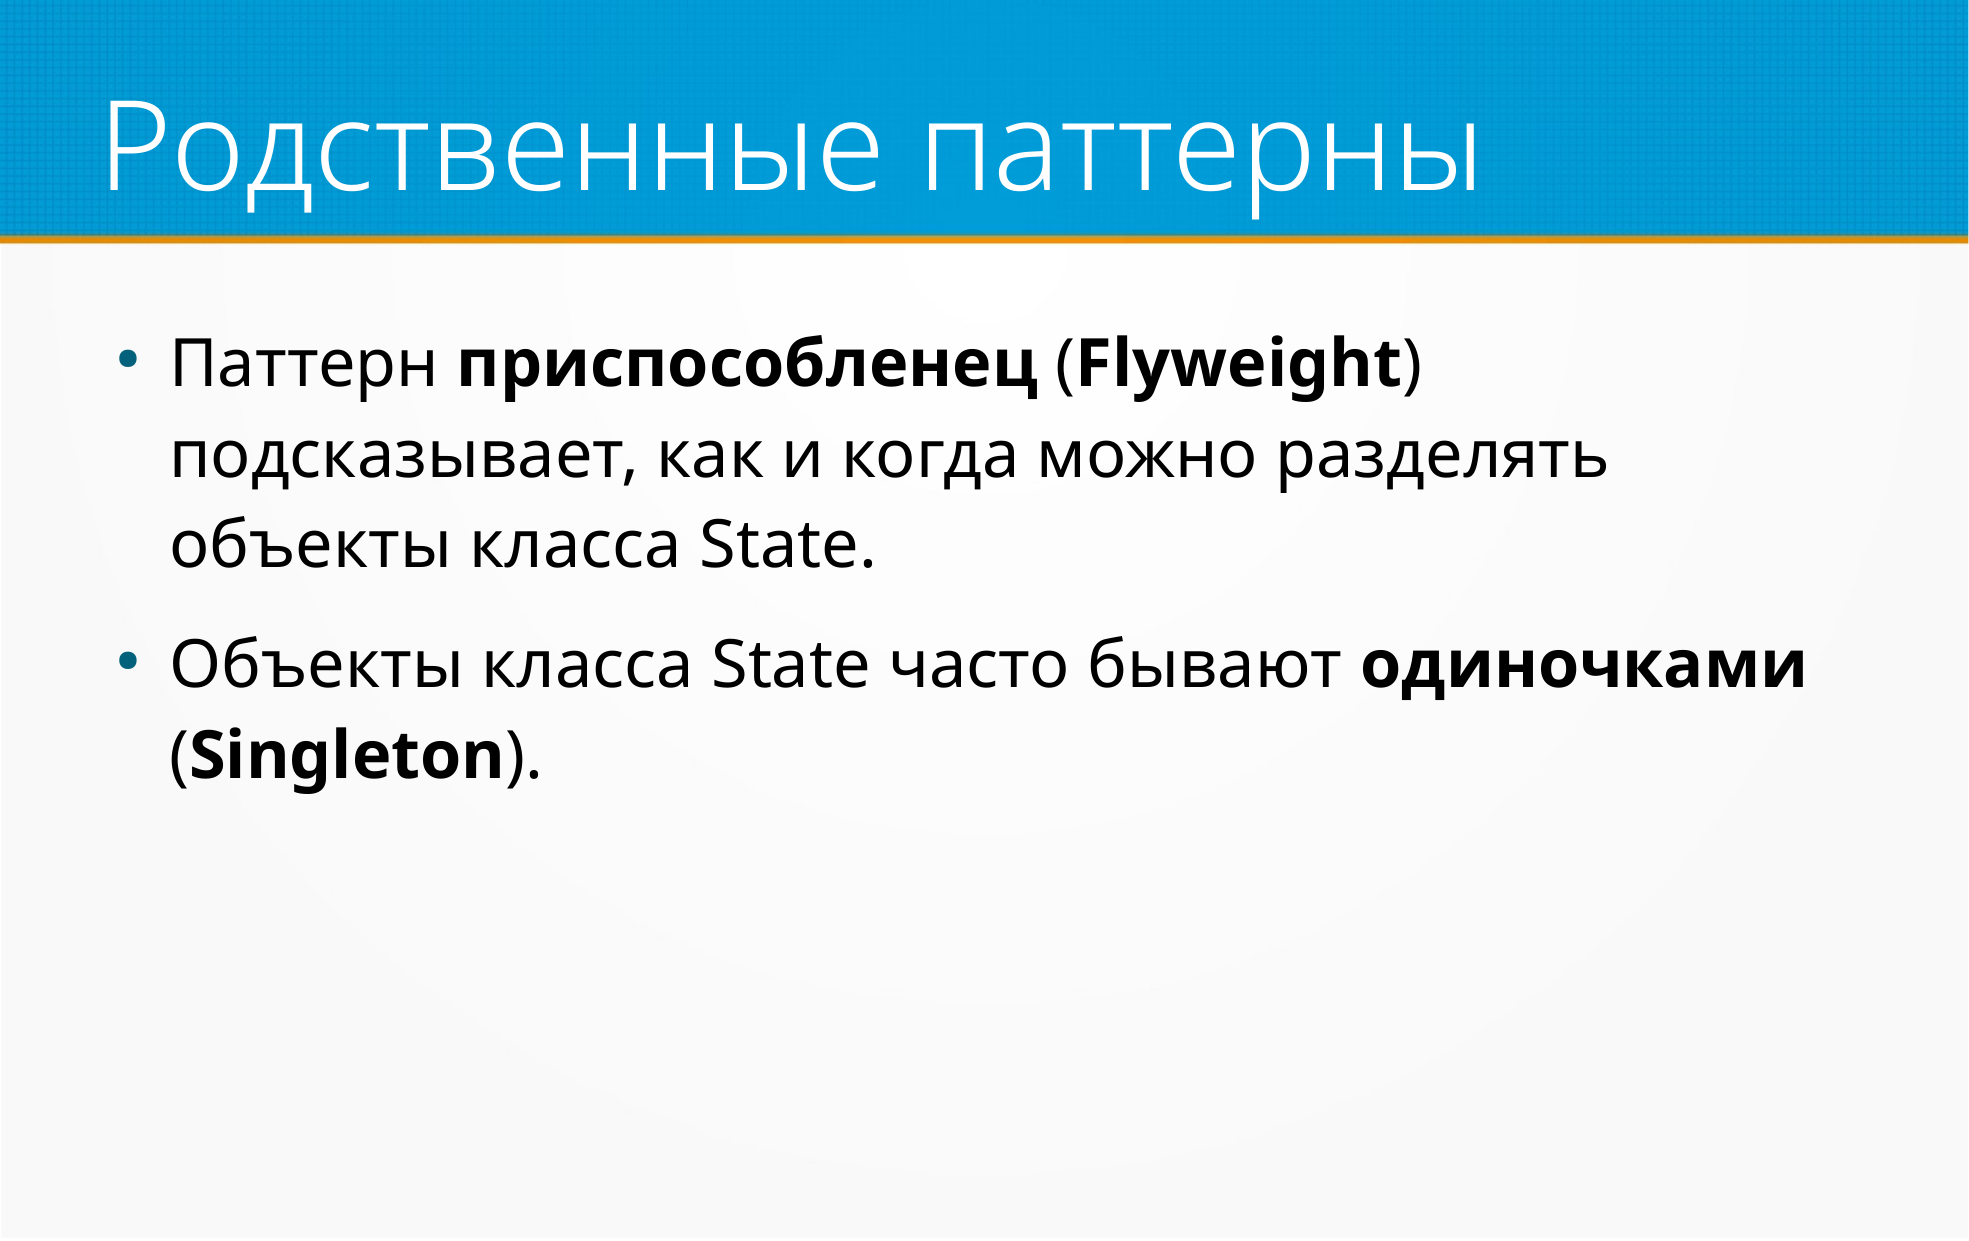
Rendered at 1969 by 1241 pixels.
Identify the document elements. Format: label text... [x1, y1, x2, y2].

picture [0, 233, 1969, 1241]
title Родственные паттерны [98, 19, 1870, 227]
list Паттерн приспособленец (Flyweight) подсказывает, как и когда можно разделять объекты класса State. Объекты класса State часто бывают одиночками (Singleton). [98, 315, 1861, 1081]
